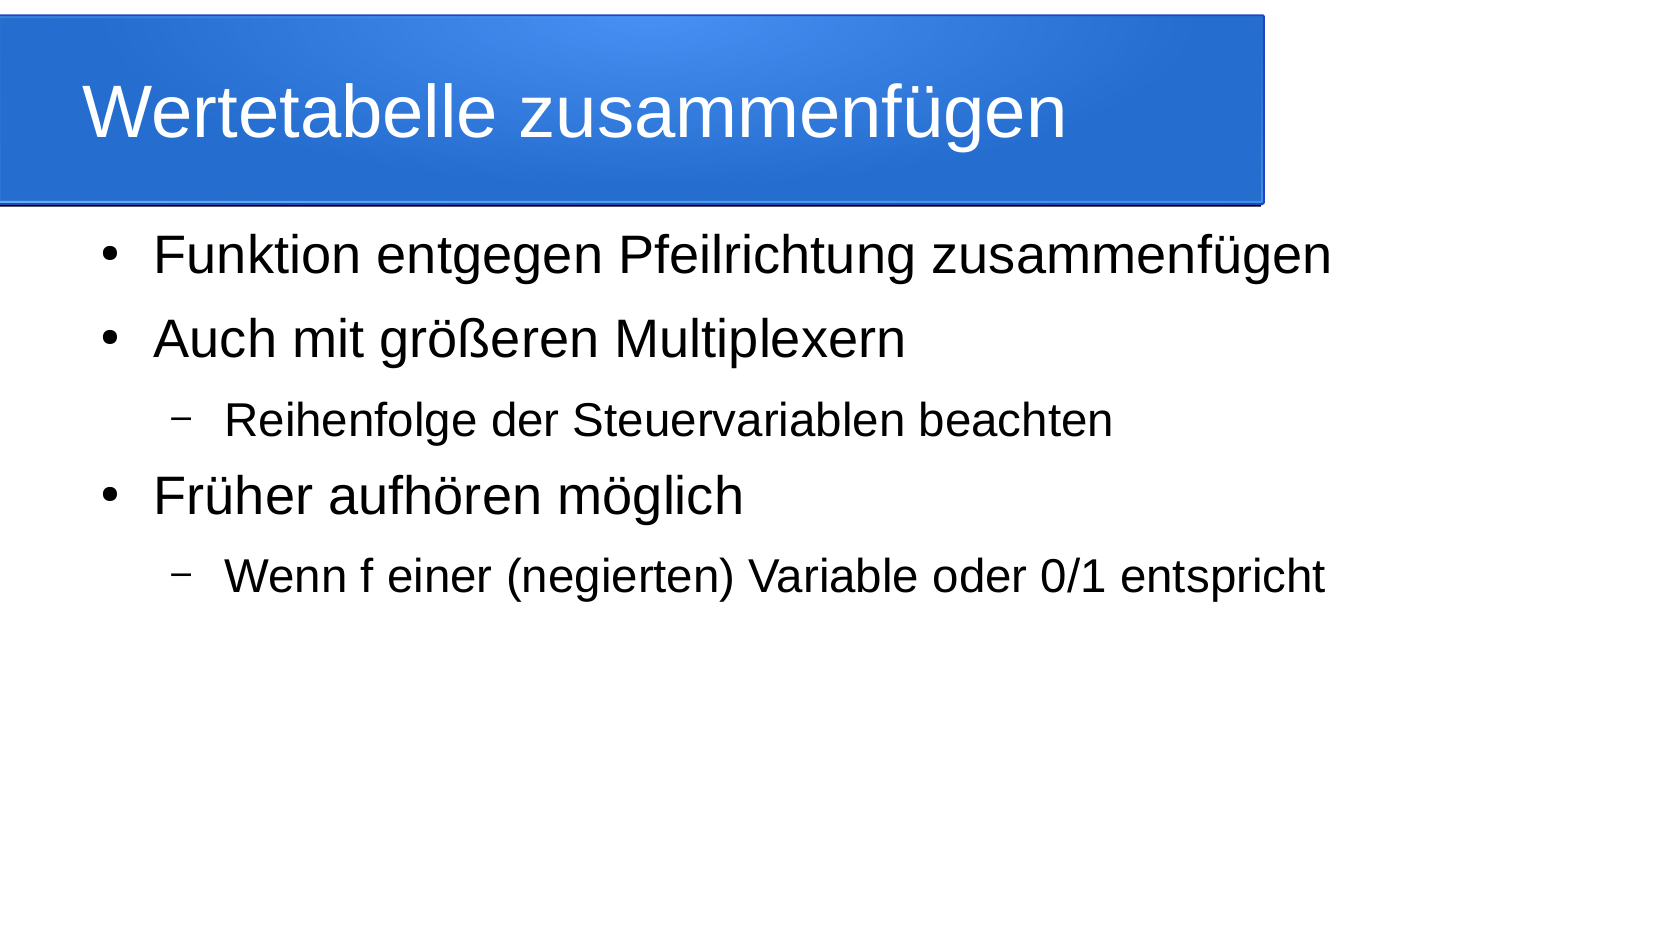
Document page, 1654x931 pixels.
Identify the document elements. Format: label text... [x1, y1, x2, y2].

list Funktion entgegen Pfeilrichtung zusammenfügen Auch mit größeren Multiplexern Reihenfolge der Steuervariablen beachten Früher aufhören möglich Wenn f einer (negierten) Variable oder 0/1 entspricht [82, 224, 1571, 764]
title Wertetabelle zusammenfügen [82, 35, 1235, 189]
